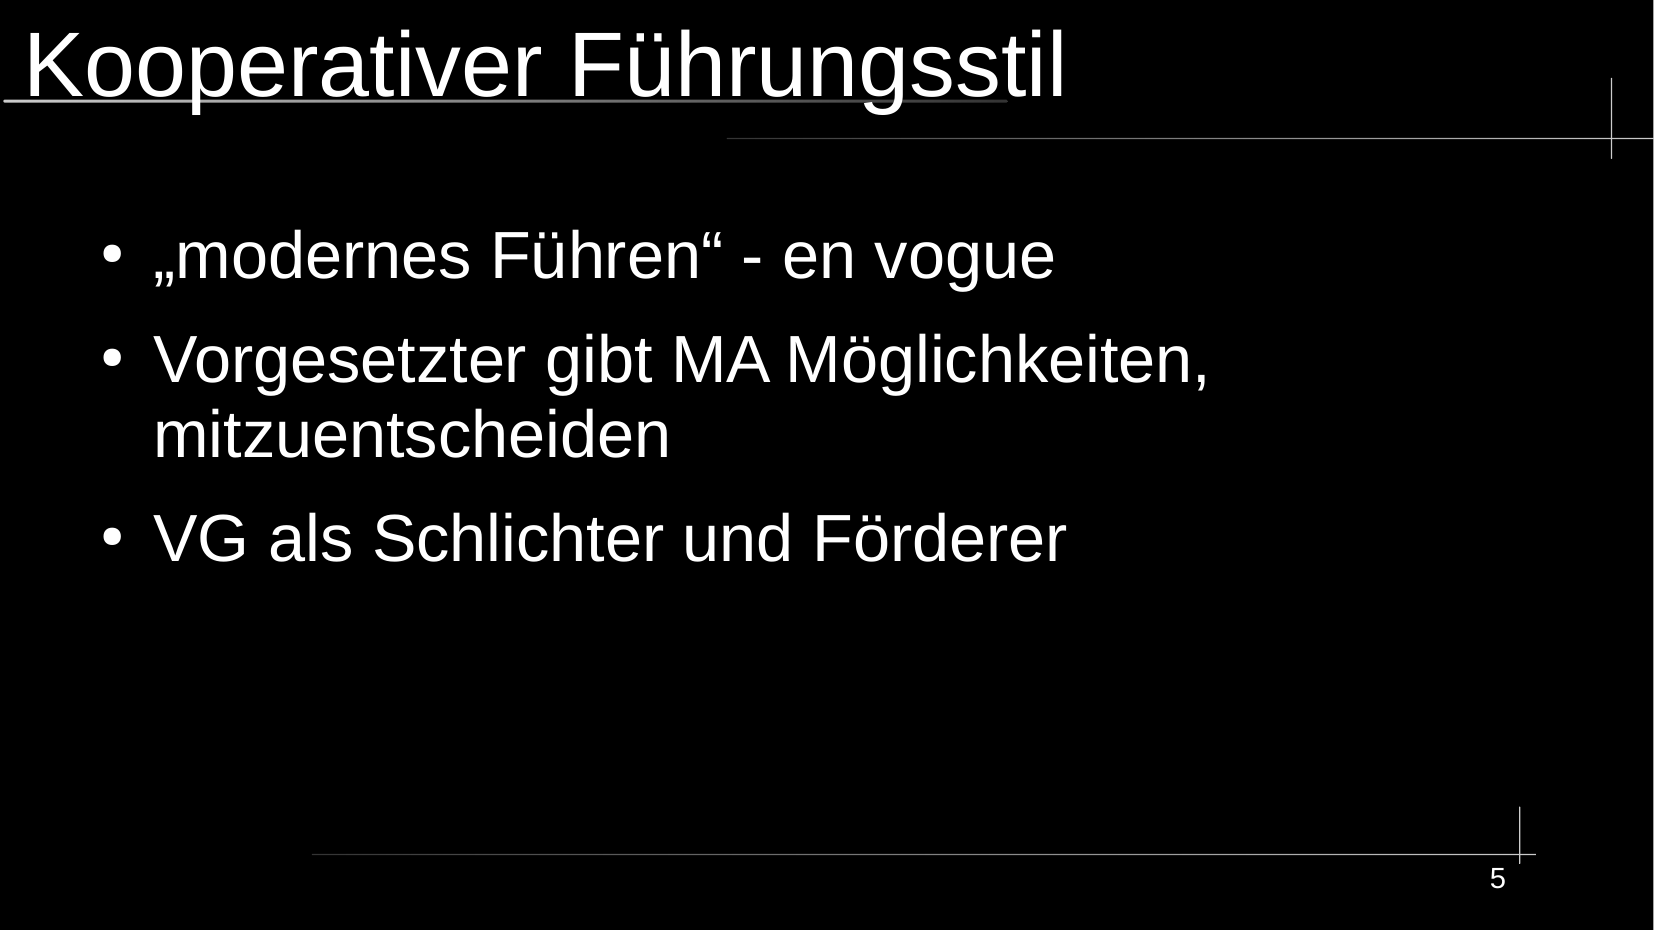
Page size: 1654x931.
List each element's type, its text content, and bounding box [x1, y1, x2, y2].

list „modernes Führen“ - en vogue Vorgesetzter gibt MA Möglichkeiten, mitzuentscheiden VG als Schlichter und Förderer [82, 217, 1571, 758]
title Kooperativer Führungsstil [23, 11, 1589, 119]
